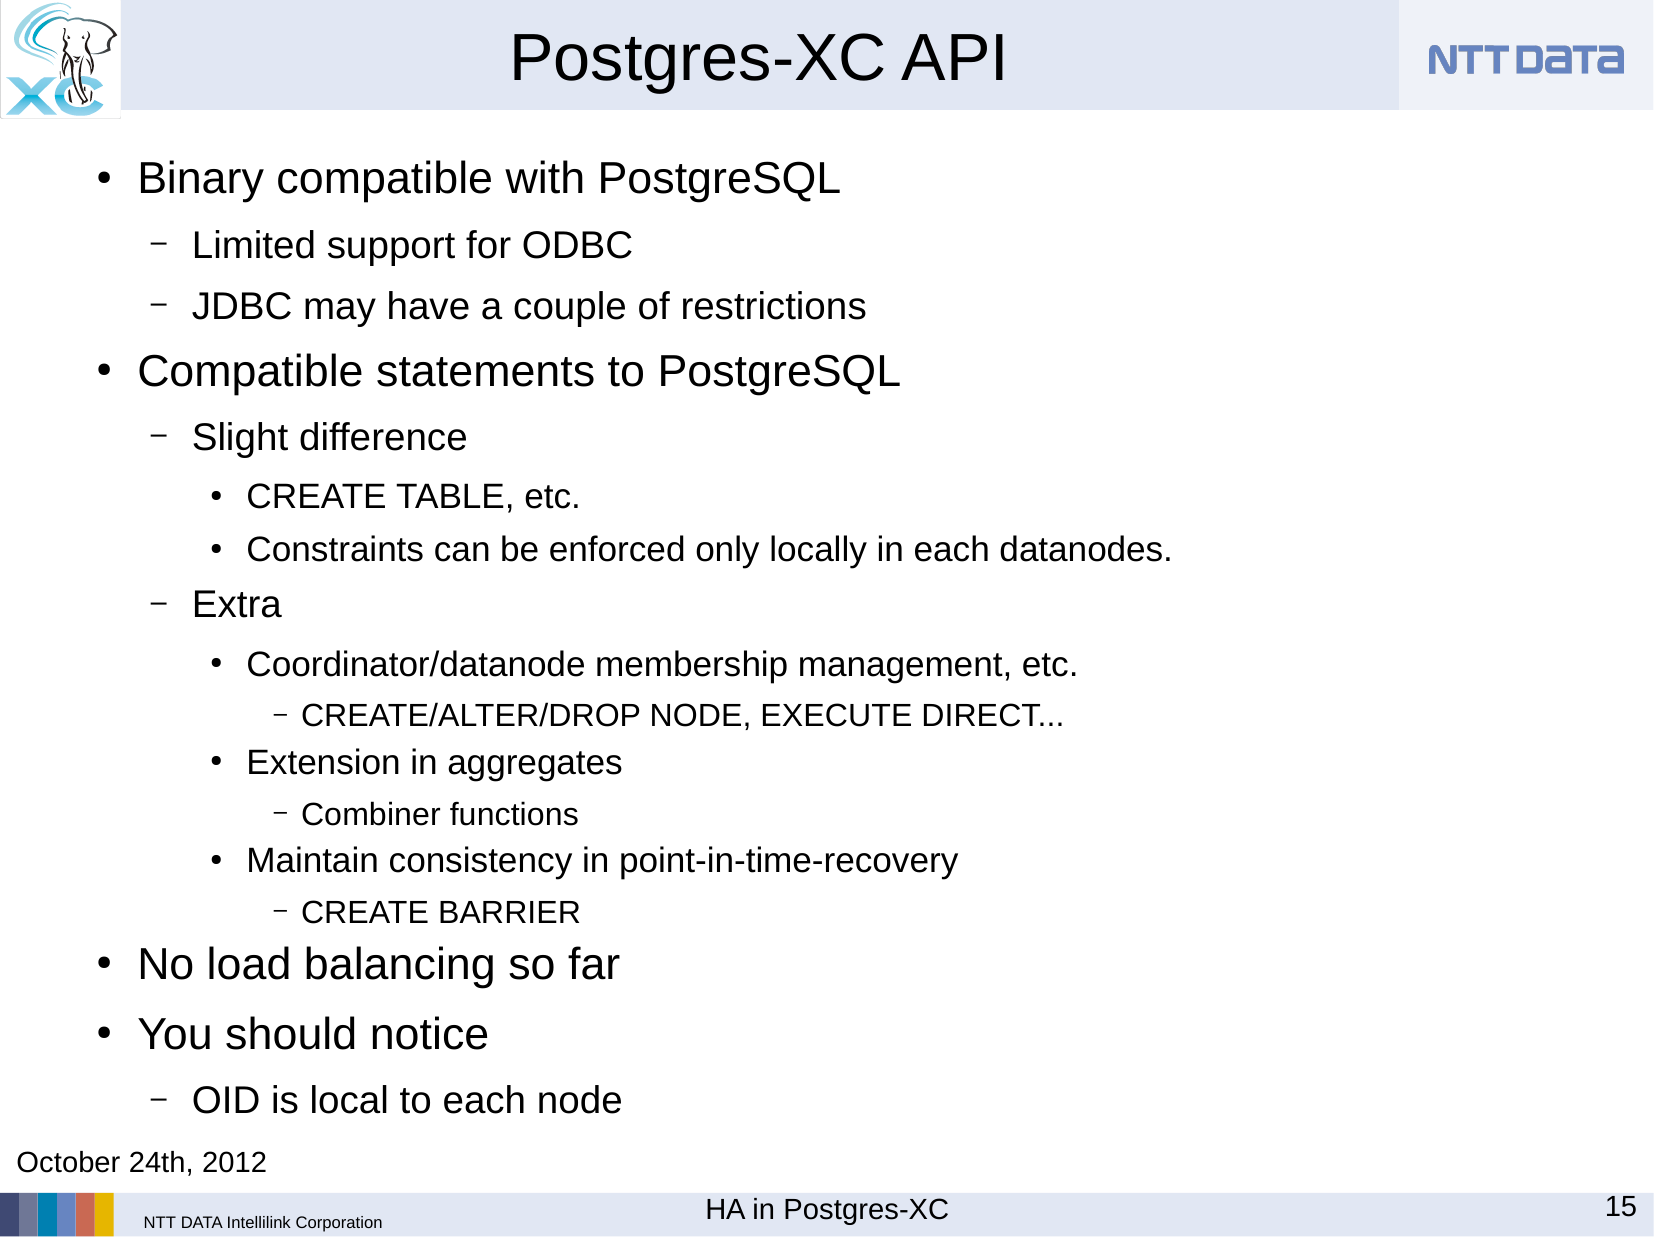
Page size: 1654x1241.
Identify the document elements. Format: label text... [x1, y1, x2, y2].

title Postgres-XC API [120, 3, 1399, 110]
picture [1429, 45, 1624, 74]
picture [0, 0, 121, 119]
list Binary compatible with PostgreSQL Limited support for ODBC JDBC may have a couple of restrictions Compatible statements to PostgreSQL Slight difference CREATE TABLE, etc. Constraints can be enforced only locally in each datanodes. Extra Coordinator/datanode membership management, etc. CREATE/ALTER/DROP NODE, EXECUTE DIRECT... Extension in aggregates Combiner functions Maintain consistency in point-in-time-recovery CREATE BARRIER No load balancing so far You should notice OID is local to each node [82, 153, 1571, 1134]
